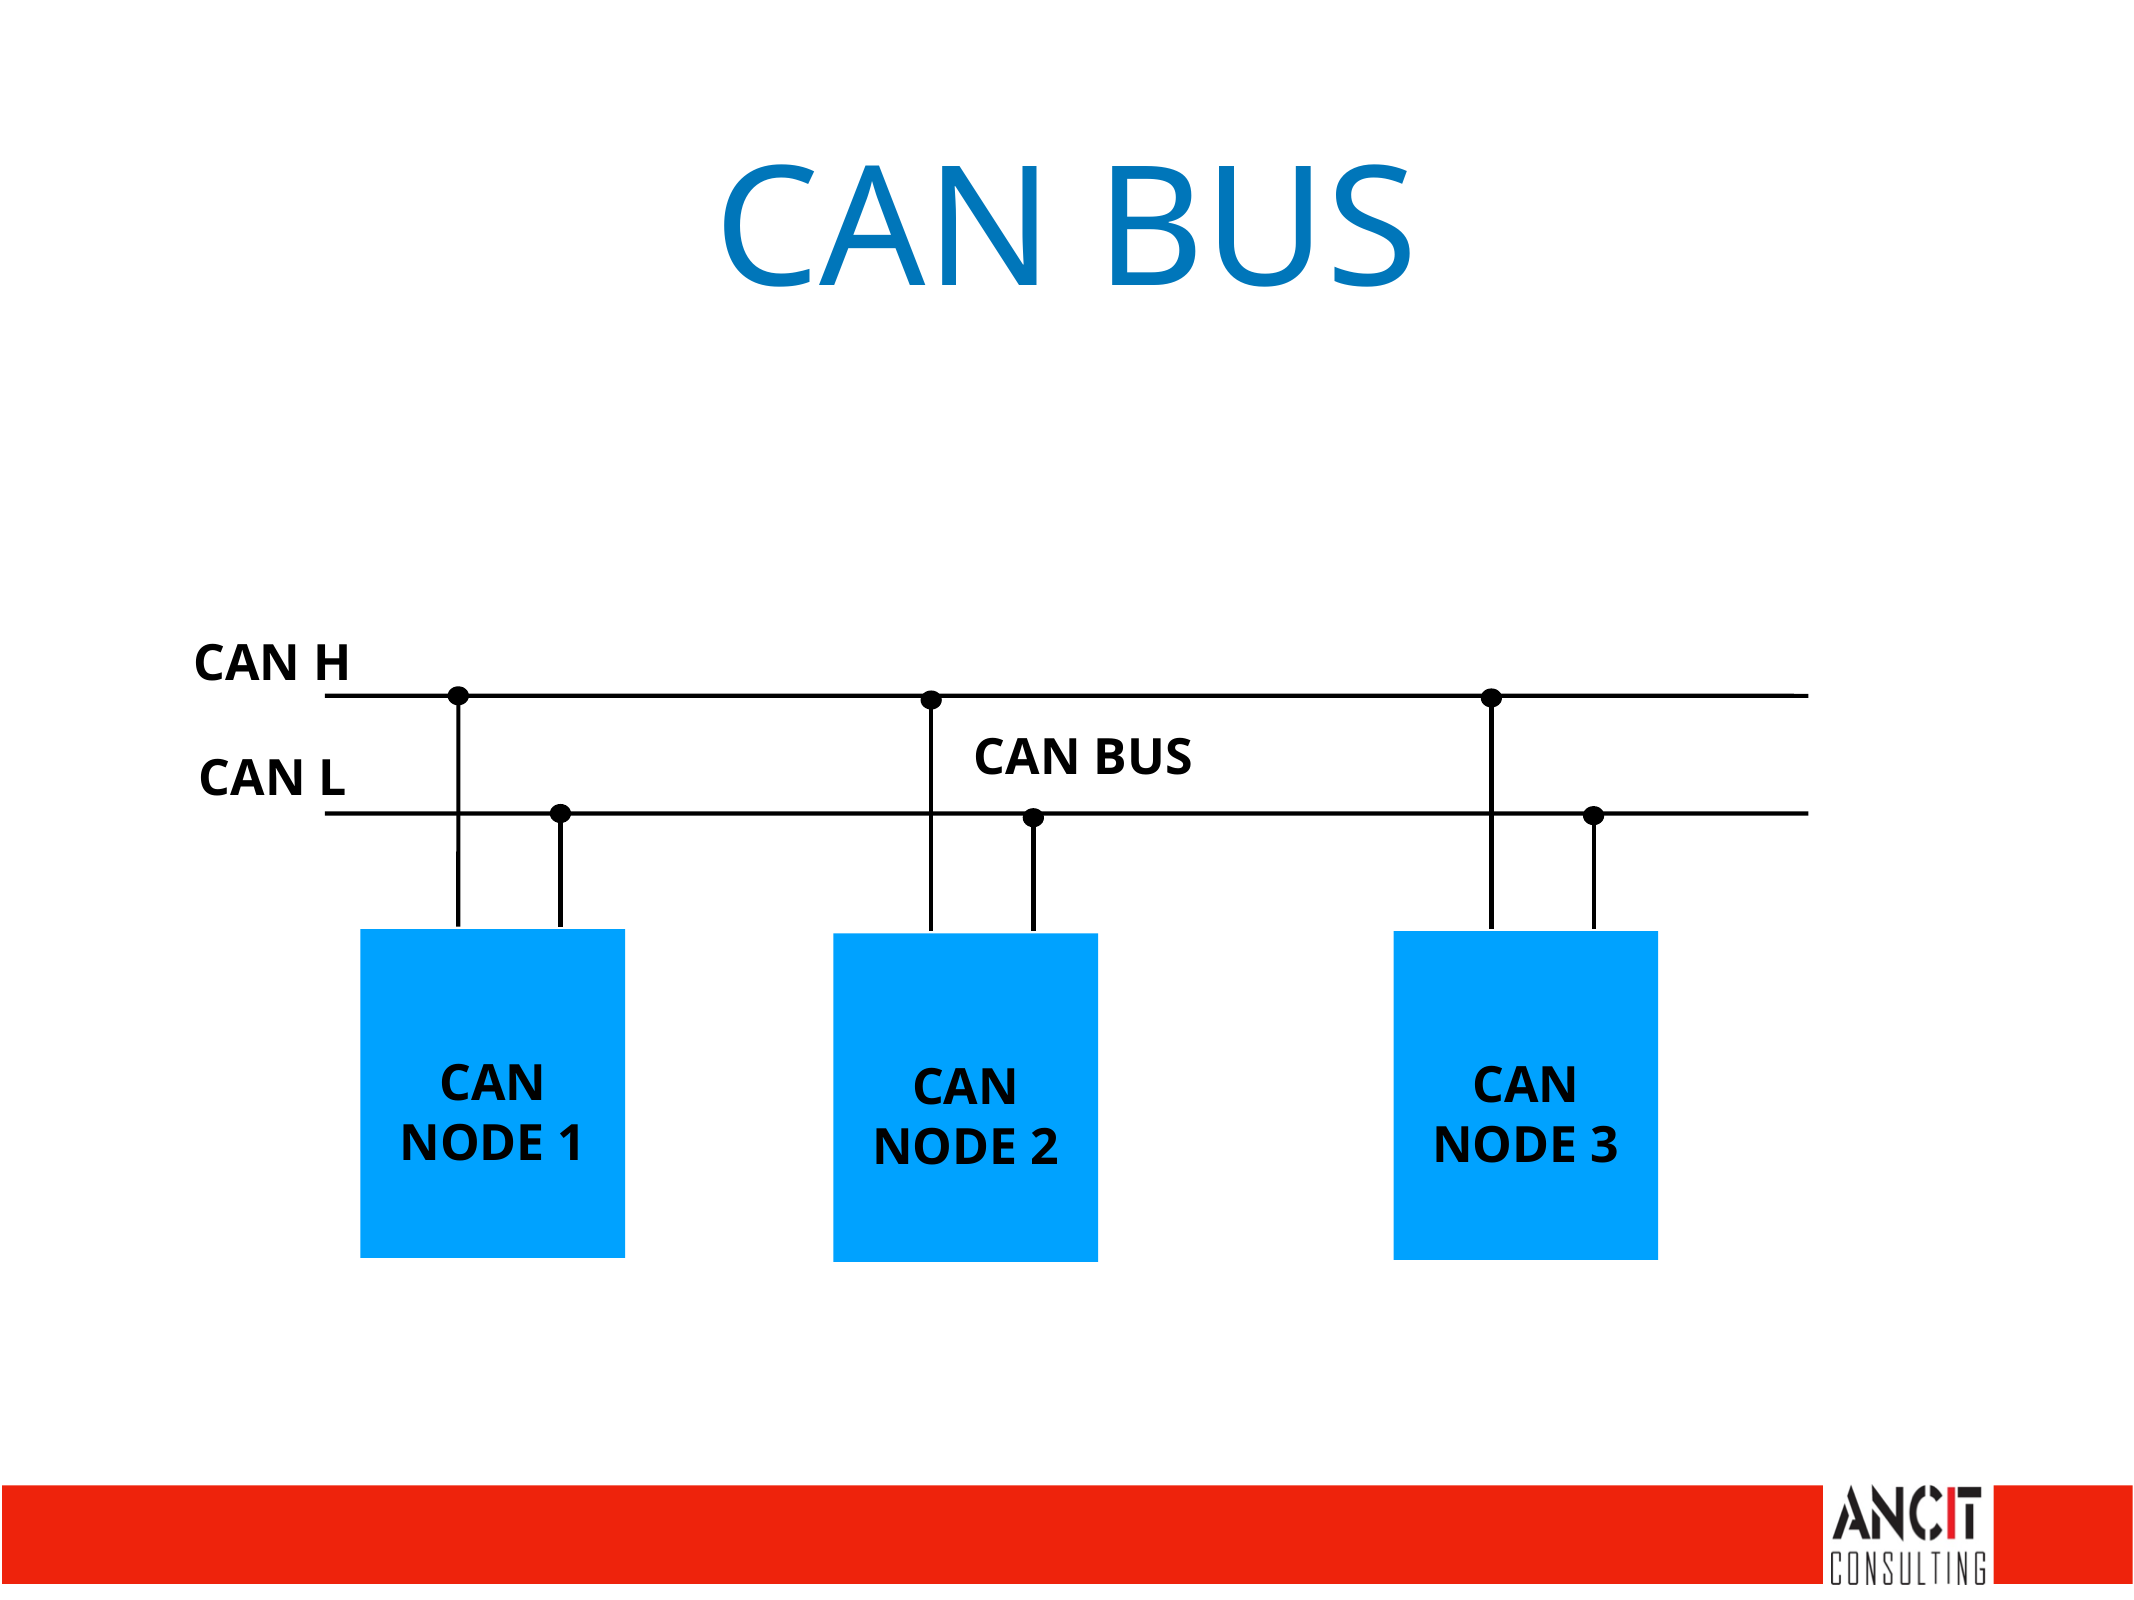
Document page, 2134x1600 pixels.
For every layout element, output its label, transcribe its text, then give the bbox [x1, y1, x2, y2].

picture [1831, 1484, 1986, 1585]
text_box CAN NODE 3 [1423, 1044, 1628, 1181]
text_box [2, 1485, 1823, 1584]
text_box [1393, 931, 1659, 1260]
text_box [920, 690, 942, 710]
text_box CAN NODE 2 [863, 1046, 1068, 1183]
text_box [1993, 1485, 2133, 1584]
text_box CAN L [190, 737, 356, 815]
text_box [833, 933, 1099, 1262]
text_box [447, 686, 469, 706]
text_box CAN H [185, 621, 361, 699]
text_box [549, 803, 572, 824]
title CAN BUS [156, 41, 1978, 396]
text_box CAN NODE 1 [390, 1042, 595, 1179]
text_box [1480, 688, 1503, 708]
text_box [1022, 808, 1044, 828]
text_box [360, 929, 626, 1258]
text_box CAN BUS [965, 716, 1202, 794]
text_box [1582, 806, 1605, 826]
